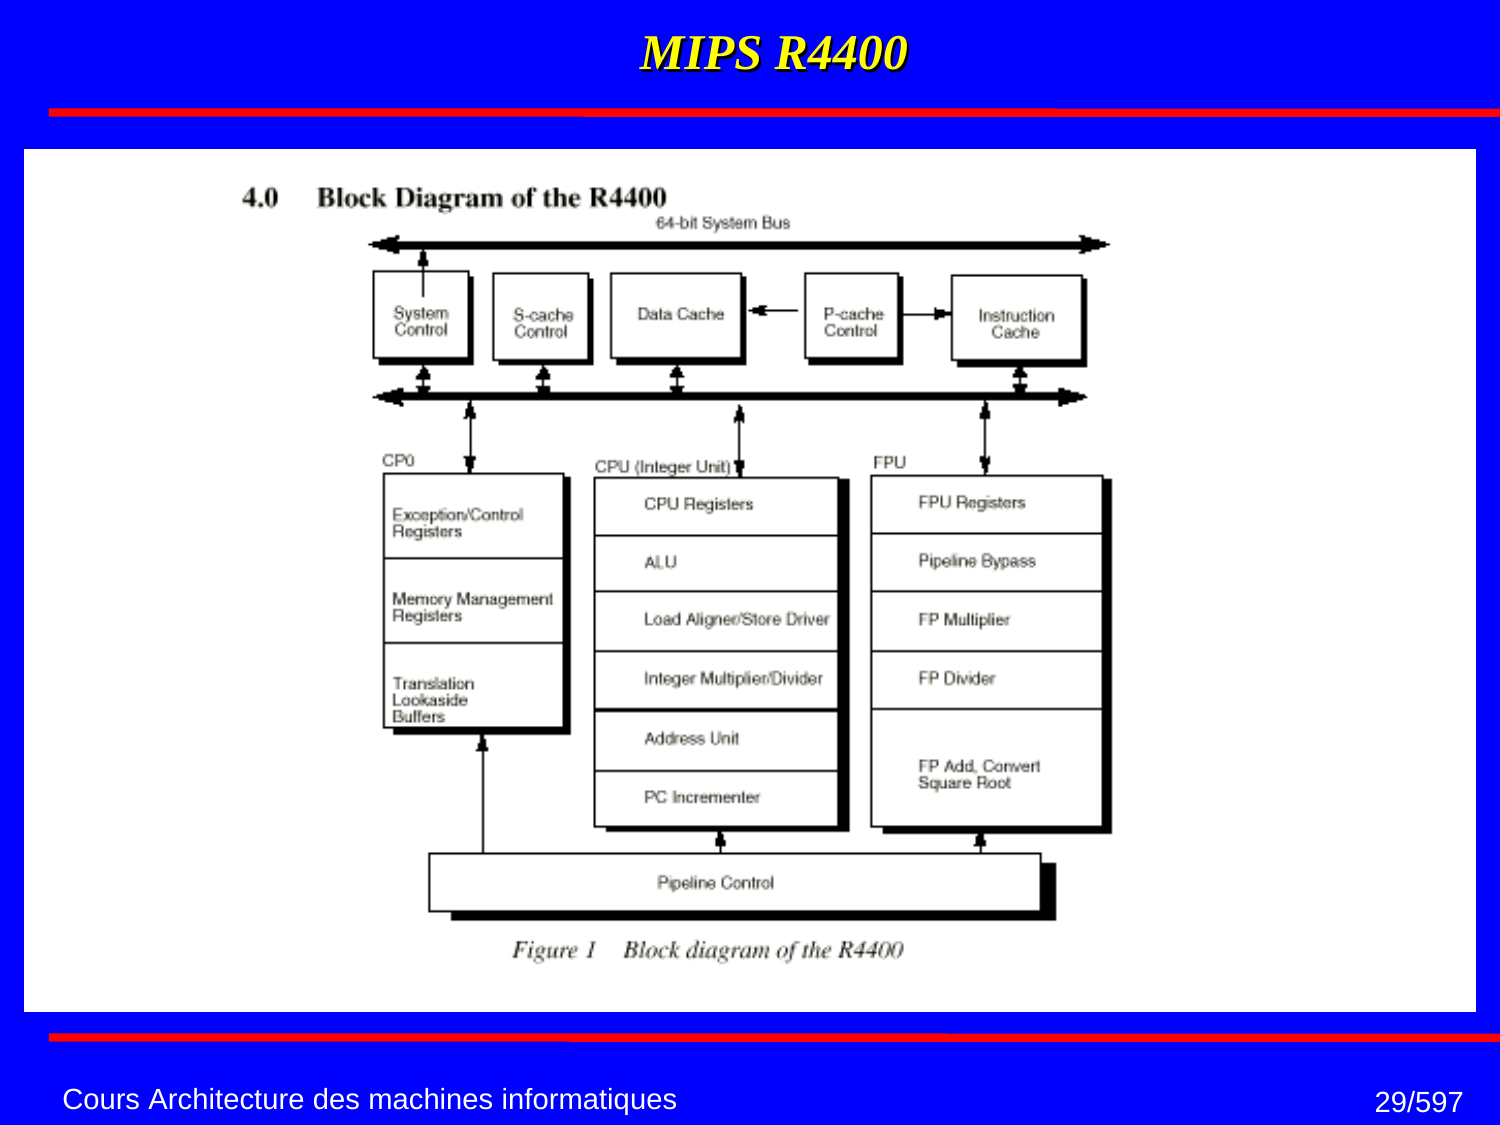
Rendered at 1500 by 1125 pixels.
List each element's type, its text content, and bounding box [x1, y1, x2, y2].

picture [24, 149, 1476, 1012]
title MIPS R4400 [141, 15, 1406, 88]
